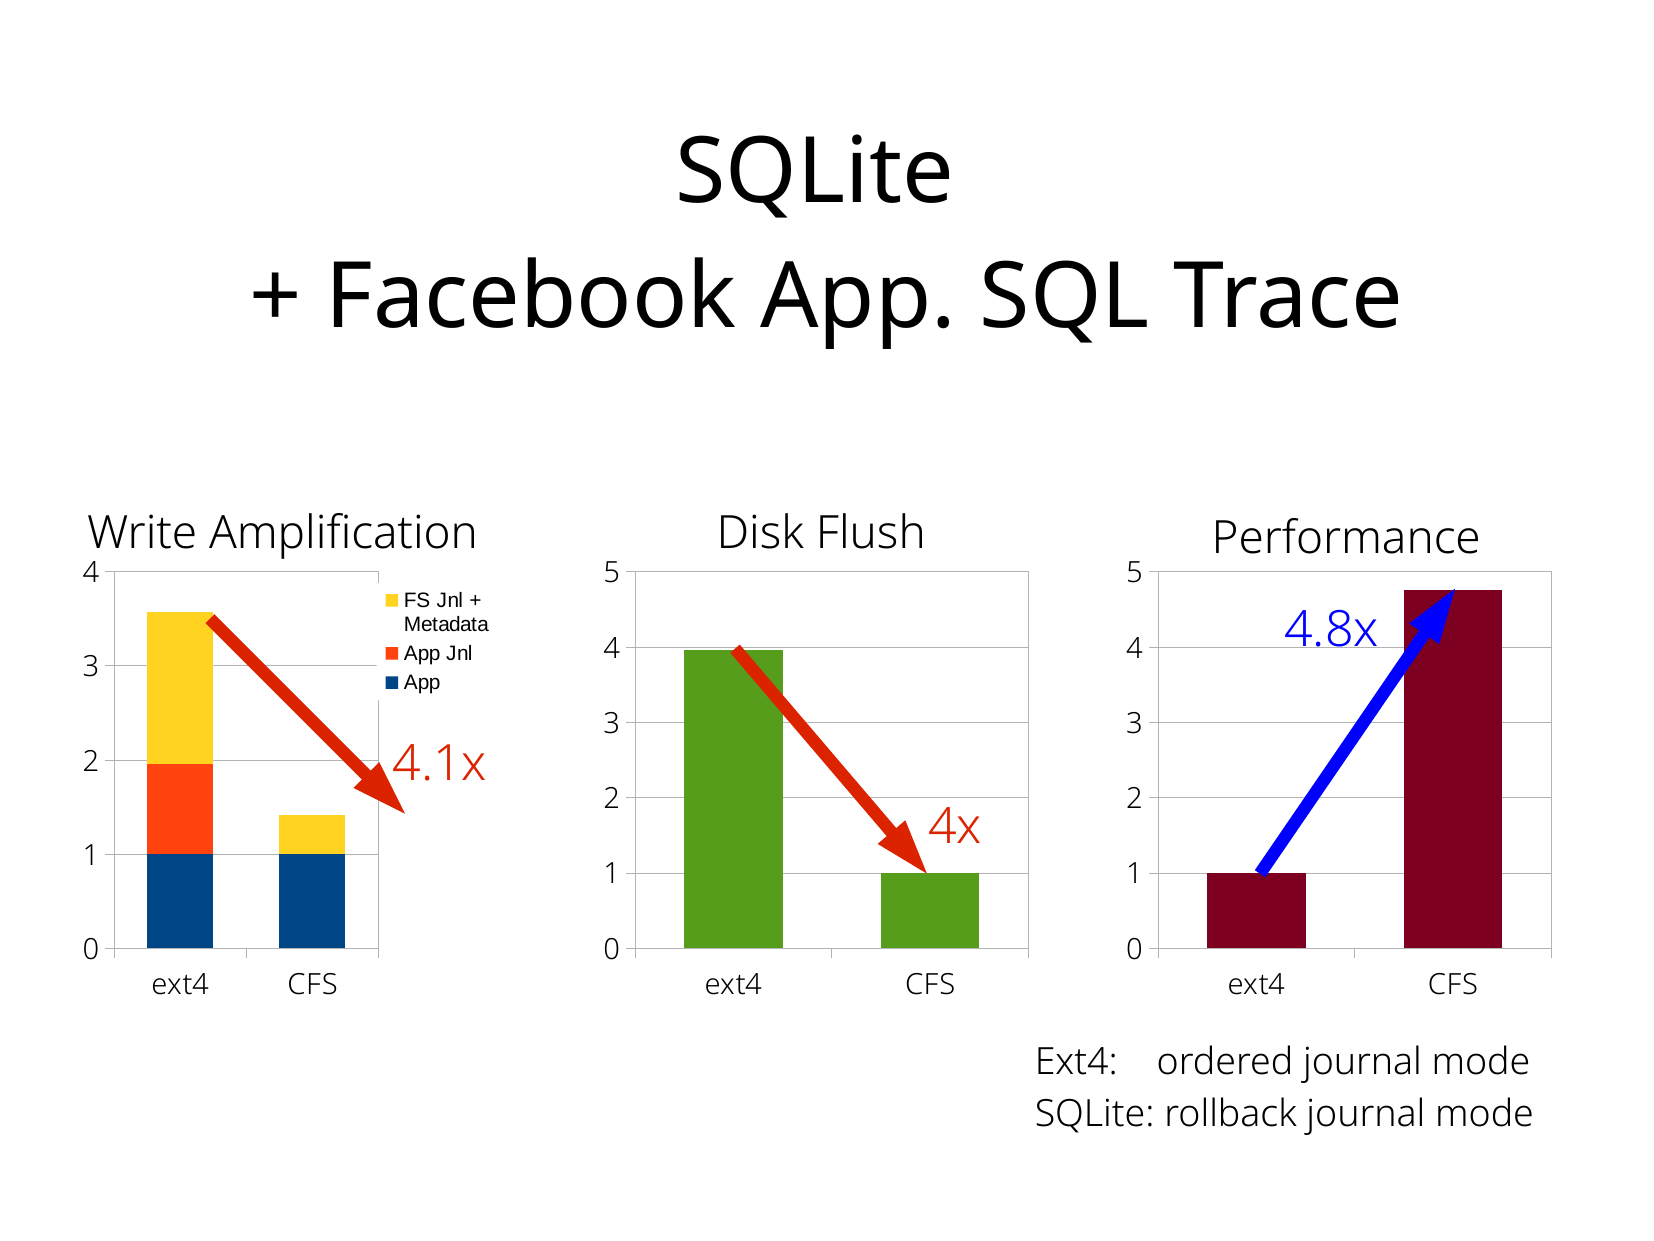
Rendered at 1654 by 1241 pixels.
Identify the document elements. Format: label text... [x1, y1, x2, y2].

text_box Write Amplification [72, 492, 538, 571]
chart [73, 571, 517, 1014]
text_box 4x [913, 783, 1091, 867]
chart [594, 542, 1038, 1014]
text_box Performance [1196, 496, 1542, 575]
text_box 4.1x [377, 719, 555, 803]
text_box Disk Flush [701, 492, 979, 571]
text_box Ext4: ordered journal mode SQLite: rollback journal mode [1020, 1027, 1552, 1145]
text_box 4.8x [1269, 586, 1405, 670]
title SQLite + Facebook App. SQL Trace [82, 41, 1571, 418]
chart [1117, 542, 1561, 1014]
